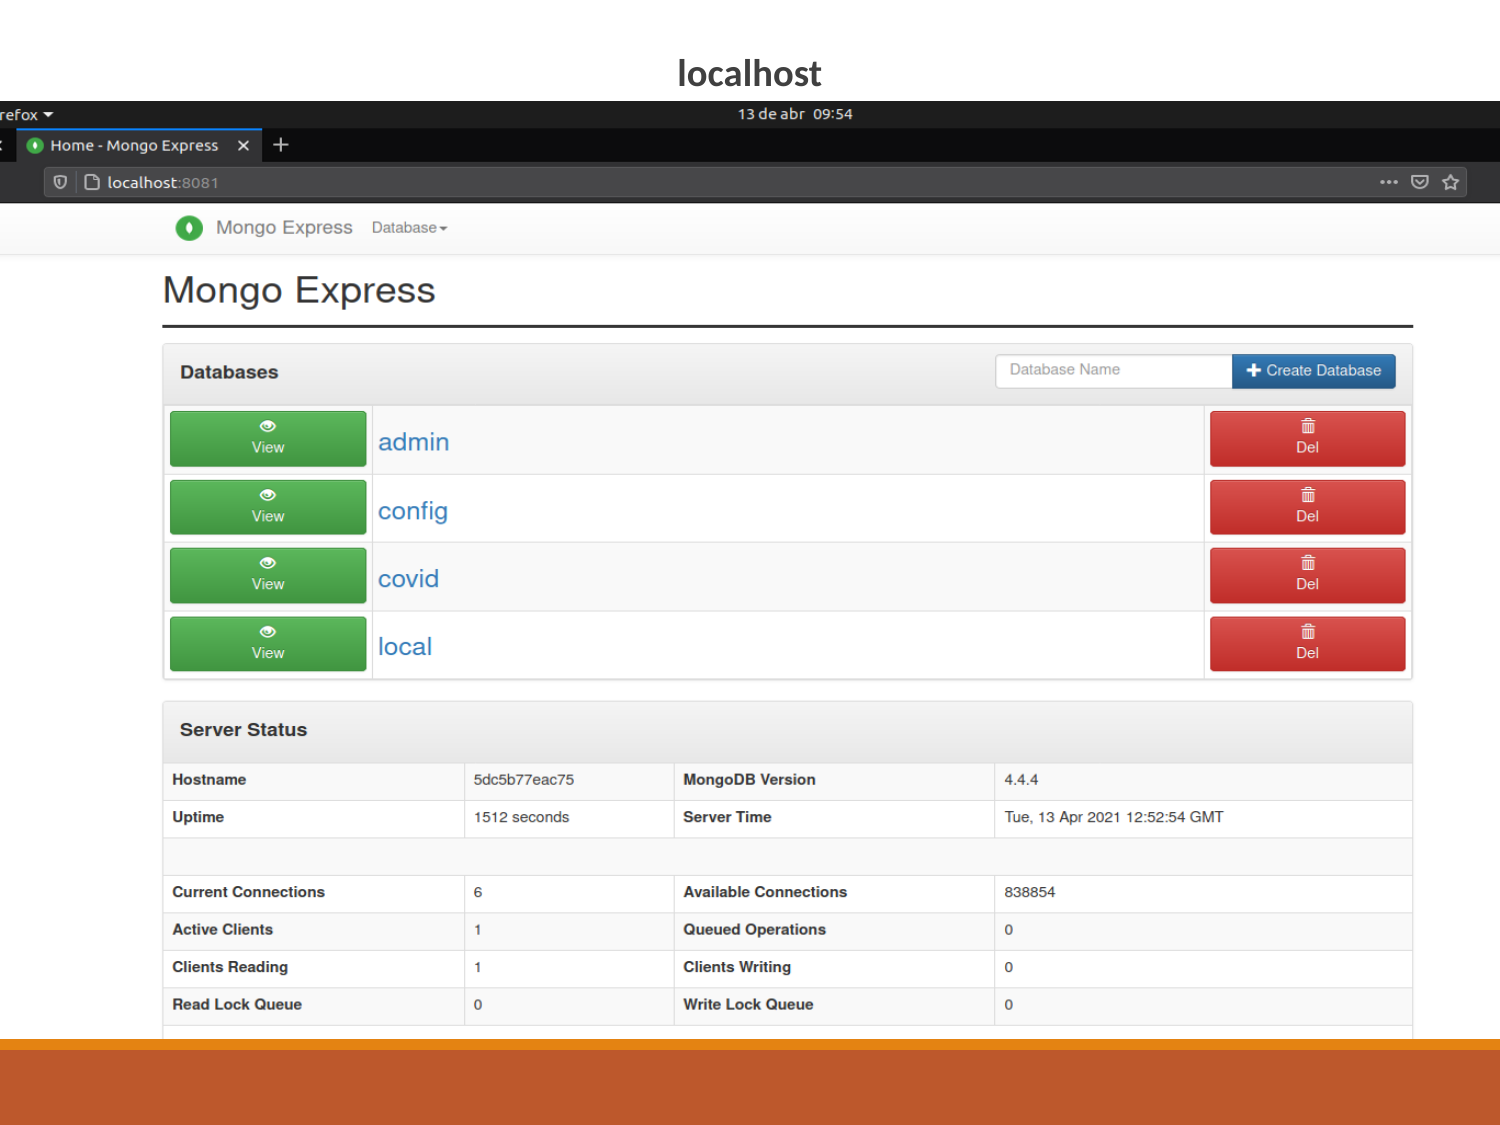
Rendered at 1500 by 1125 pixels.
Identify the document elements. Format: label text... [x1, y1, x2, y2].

title localhost [0, 47, 1500, 101]
picture [0, 101, 1500, 1039]
